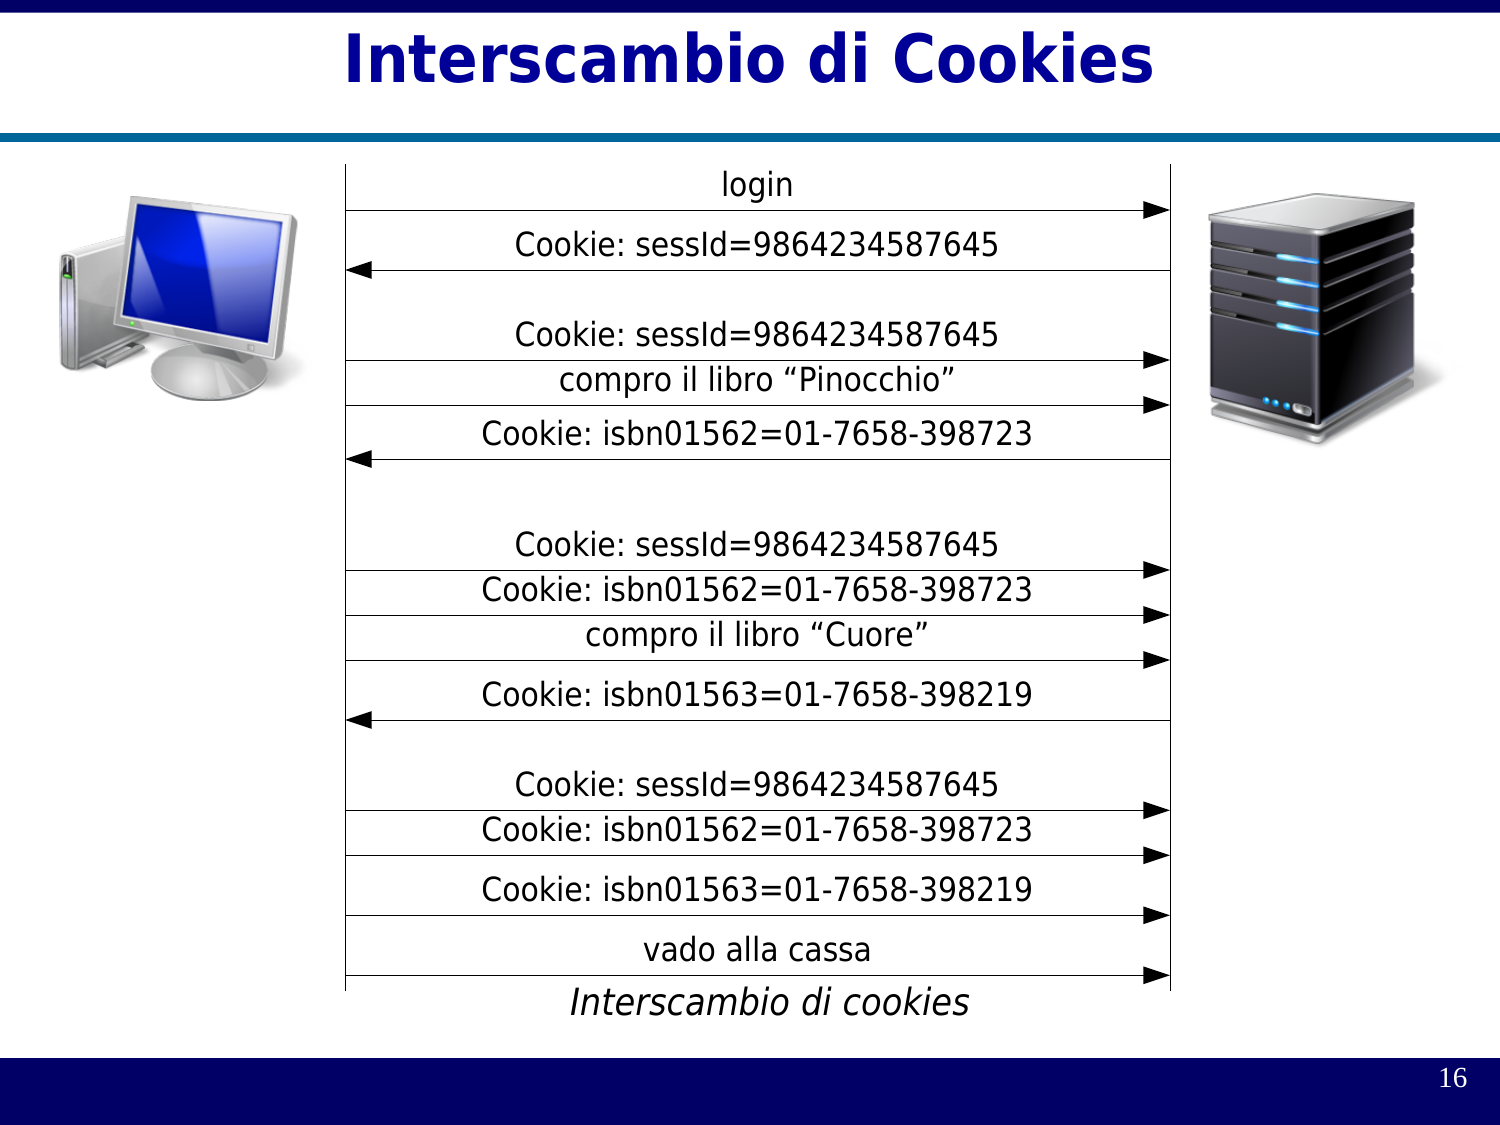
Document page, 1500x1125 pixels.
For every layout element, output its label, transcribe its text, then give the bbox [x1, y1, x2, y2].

picture [45, 143, 314, 404]
text_box Interscambio di cookies [570, 985, 971, 1030]
title Interscambio di Cookies [30, 0, 1471, 126]
picture [1185, 173, 1462, 451]
